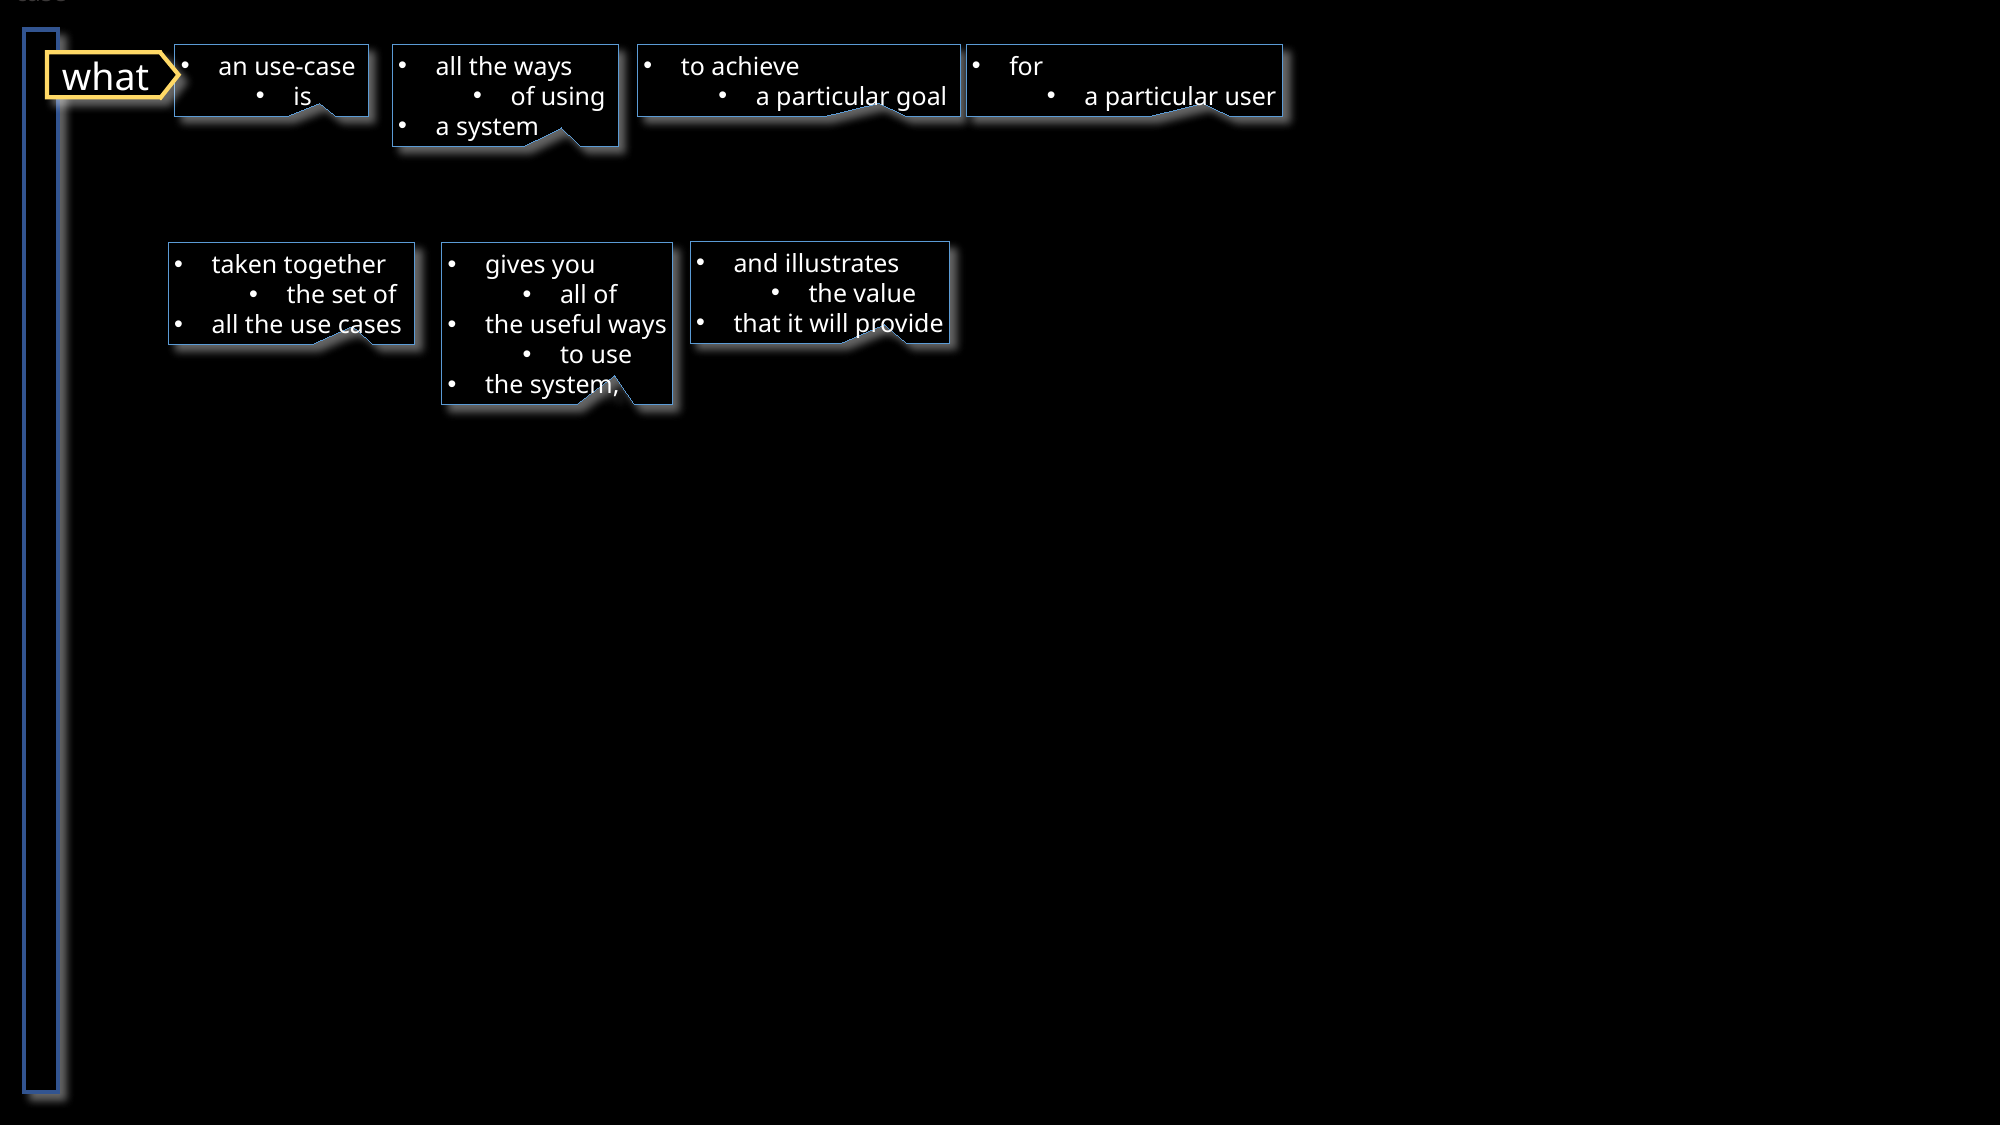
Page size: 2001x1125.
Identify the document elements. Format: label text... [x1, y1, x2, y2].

title 2.1 use-case [0, 0, 156, 1125]
text_box and illustrates the value that it will provide [690, 241, 950, 344]
text_box an use-case is [174, 44, 369, 117]
text_box taken together the set of all the use cases [168, 242, 415, 345]
text_box all the ways of using a system [392, 44, 619, 147]
text_box for a particular user [966, 44, 1283, 117]
text_box what [47, 52, 179, 98]
text_box [23, 29, 58, 1093]
text_box gives you all of the useful ways to use the system, [441, 242, 673, 405]
text_box to achieve a particular goal [637, 44, 961, 117]
